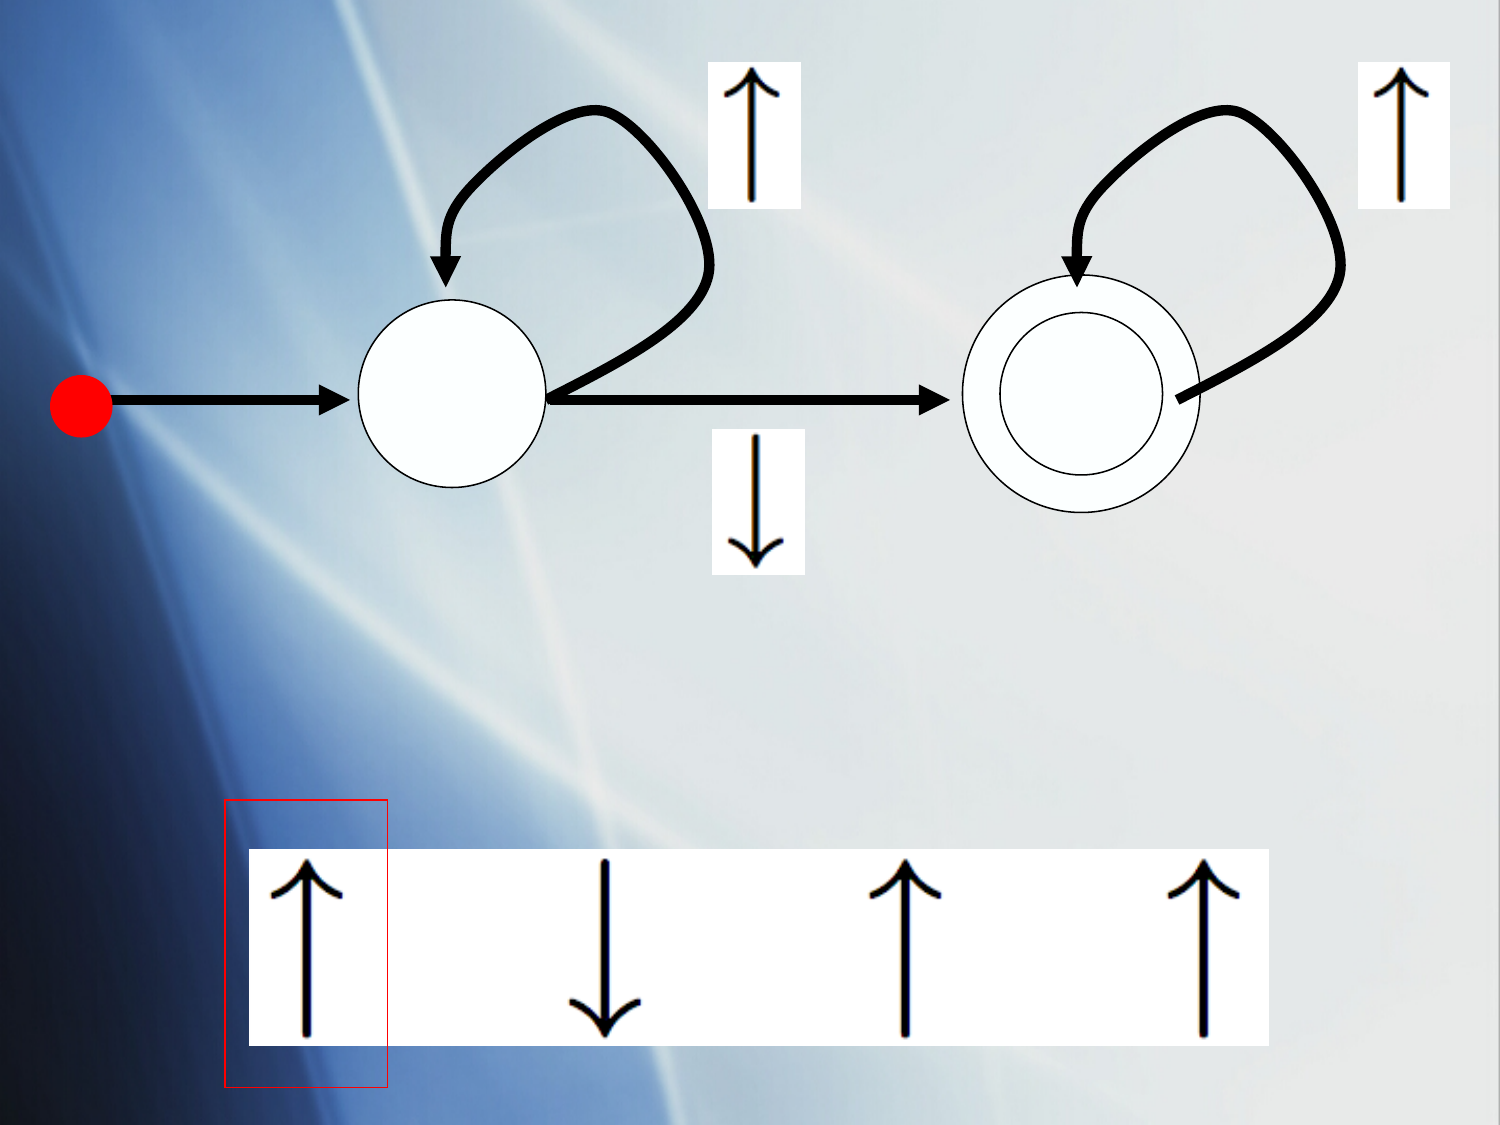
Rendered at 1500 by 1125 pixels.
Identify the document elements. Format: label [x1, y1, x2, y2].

picture [0, 0, 1500, 1125]
text_box [962, 275, 1201, 513]
text_box [358, 299, 546, 488]
text_box [50, 375, 113, 438]
